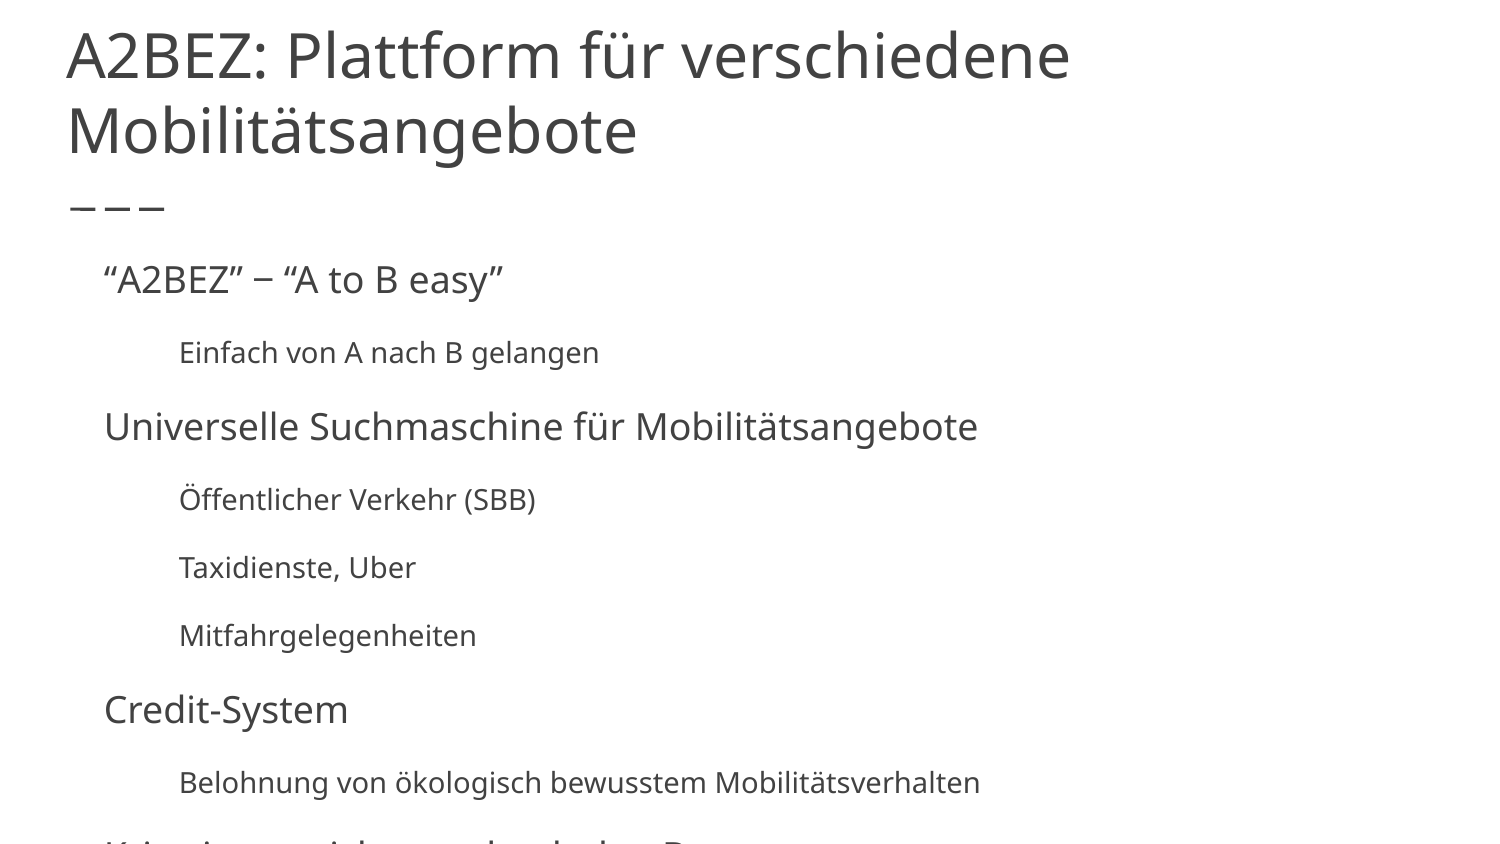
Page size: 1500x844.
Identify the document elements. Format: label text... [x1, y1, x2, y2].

list “A2BEZ” ‒ “A to B easy” Einfach von A nach B gelangen Universelle Suchmaschine für Mobilitätsangebote Öffentlicher Verkehr (SBB) Taxidienste, Uber Mitfahrgelegenheiten Credit-System Belohnung von ökologisch bewusstem Mobilitätsverhalten Kriteriengewichtung durch den Benutzer Die beste Reisemöglichkeit für jeden Benutzer [51, 240, 1449, 750]
title A2BEZ: Plattform für verschiedene Mobilitätsangebote [51, 61, 1449, 182]
